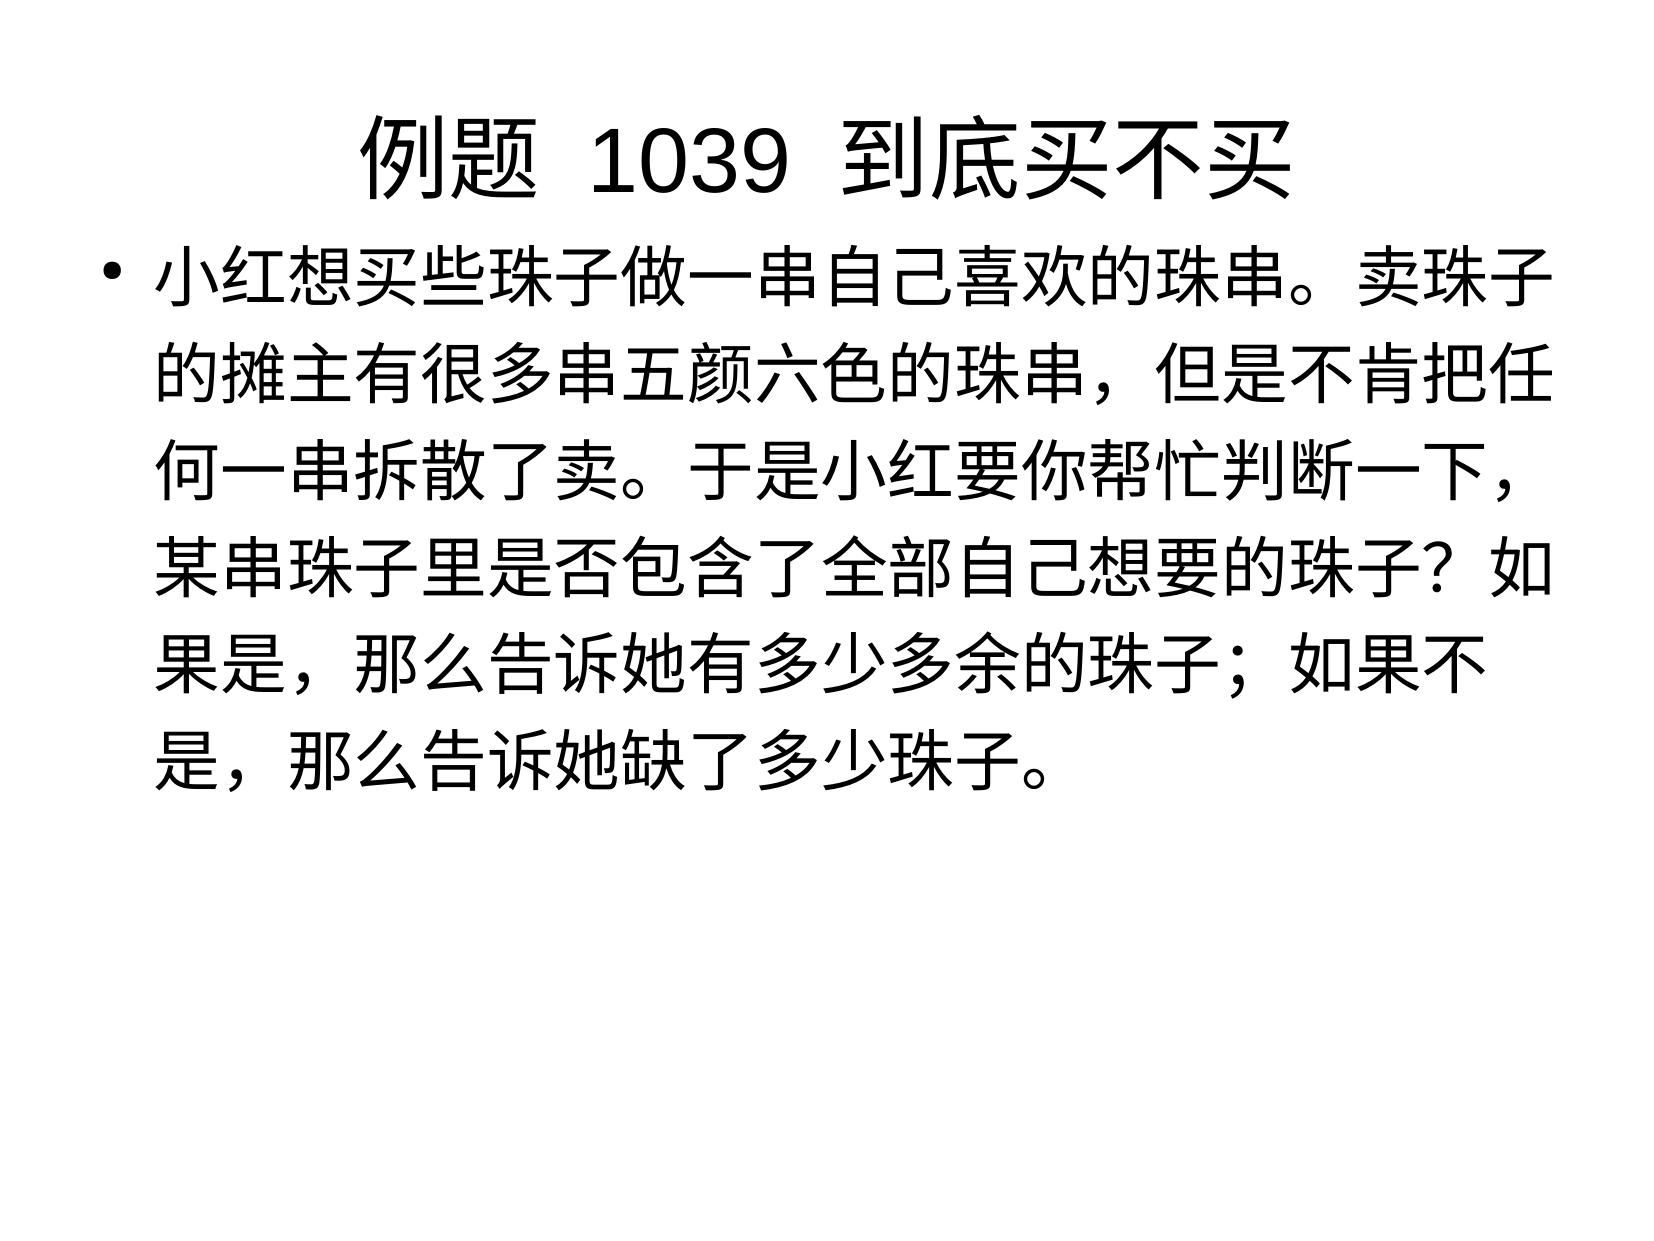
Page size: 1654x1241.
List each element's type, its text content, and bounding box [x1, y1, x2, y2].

list 小红想买些珠子做一串自己喜欢的珠串。卖珠子的摊主有很多串五颜六色的珠串，但是不肯把任何一串拆散了卖。于是小红要你帮忙判断一下，某串珠子里是否包含了全部自己想要的珠子？如果是，那么告诉她有多少多余的珠子；如果不是，那么告诉她缺了多少珠子。 [82, 224, 1571, 1205]
title 例题 1039 到底买不买 [82, 49, 1571, 224]
